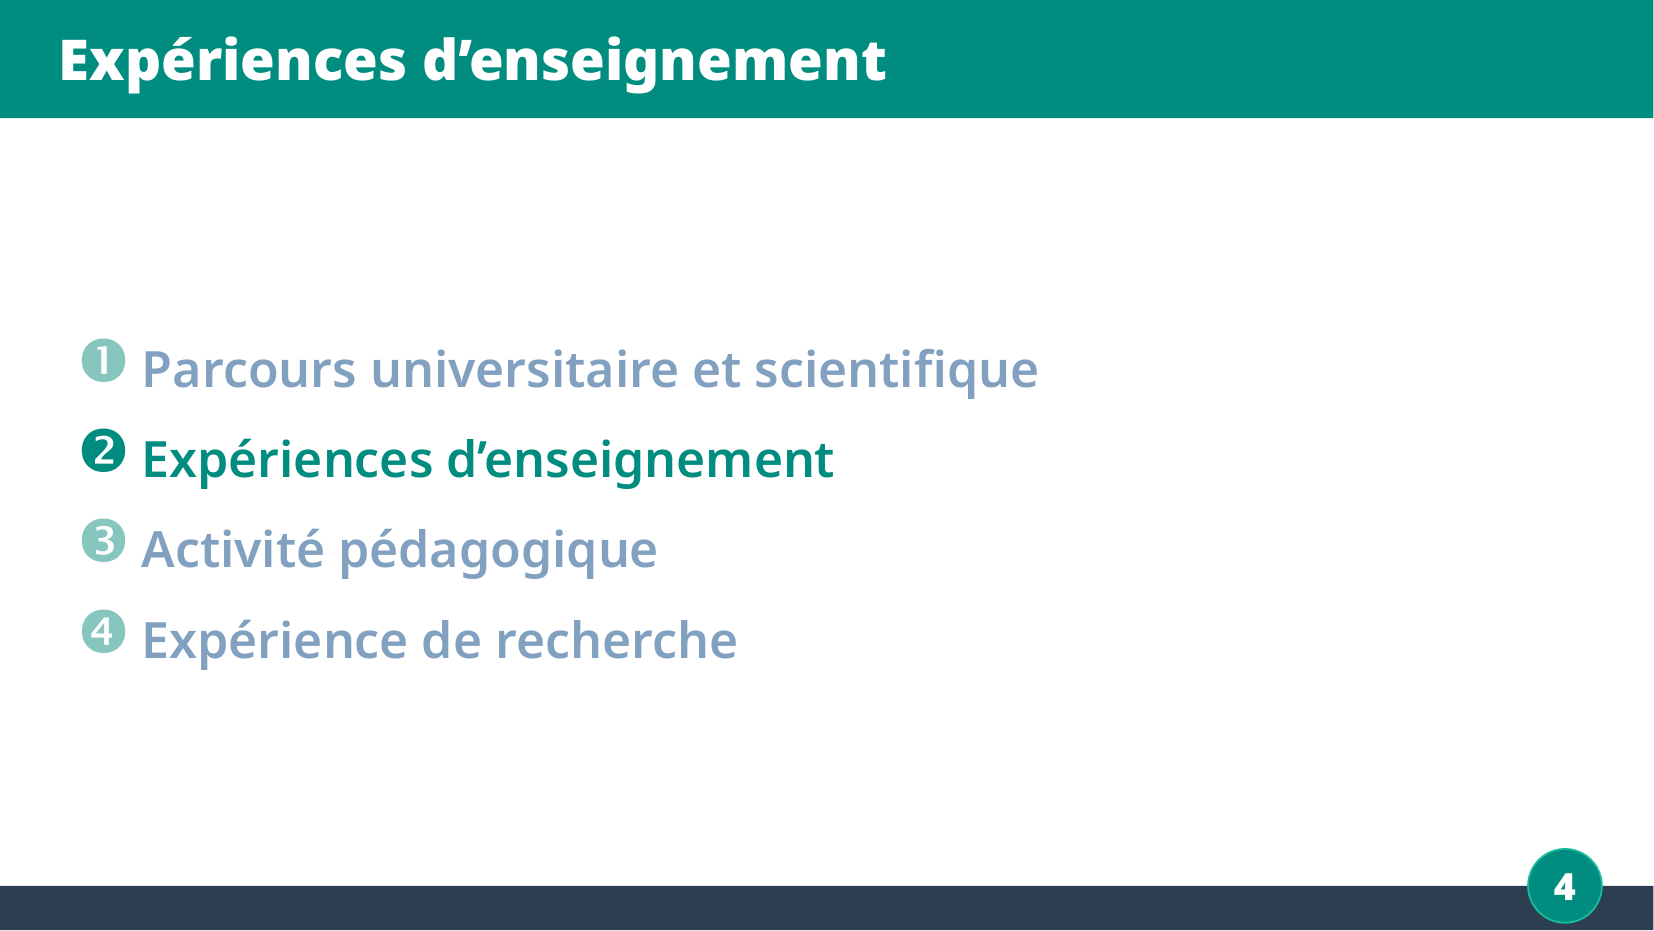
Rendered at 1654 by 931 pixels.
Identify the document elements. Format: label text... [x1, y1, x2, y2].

list Parcours universitaire et scientifique Expériences d’enseignement Activité pédagogique Expérience de recherche [59, 243, 1595, 864]
title Expériences d’enseignement [59, 0, 1595, 119]
